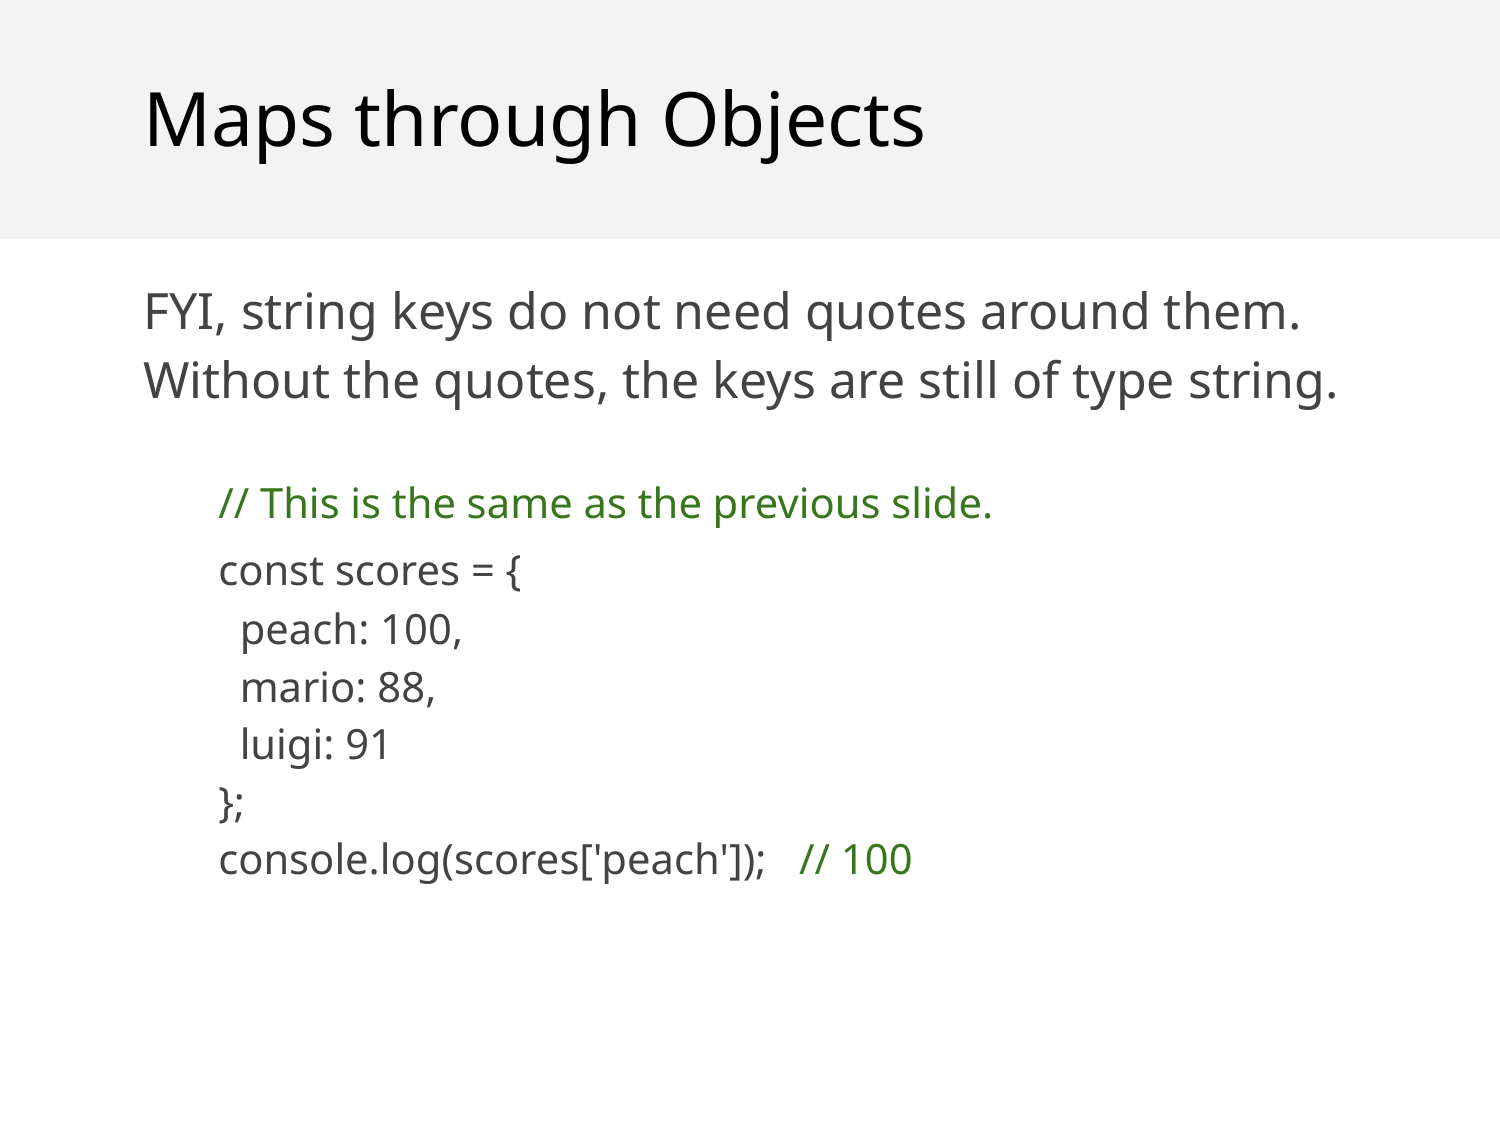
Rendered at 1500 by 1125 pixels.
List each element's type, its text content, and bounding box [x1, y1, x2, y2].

title Maps through Objects [128, 56, 1372, 183]
list FYI, string keys do not need quotes around them. Without the quotes, the keys are still of type string. // This is the same as the previous slide. const scores = { peach: 100, mario: 88, luigi: 91 }; console.log(scores['peach']); // 100 [128, 255, 1372, 1004]
